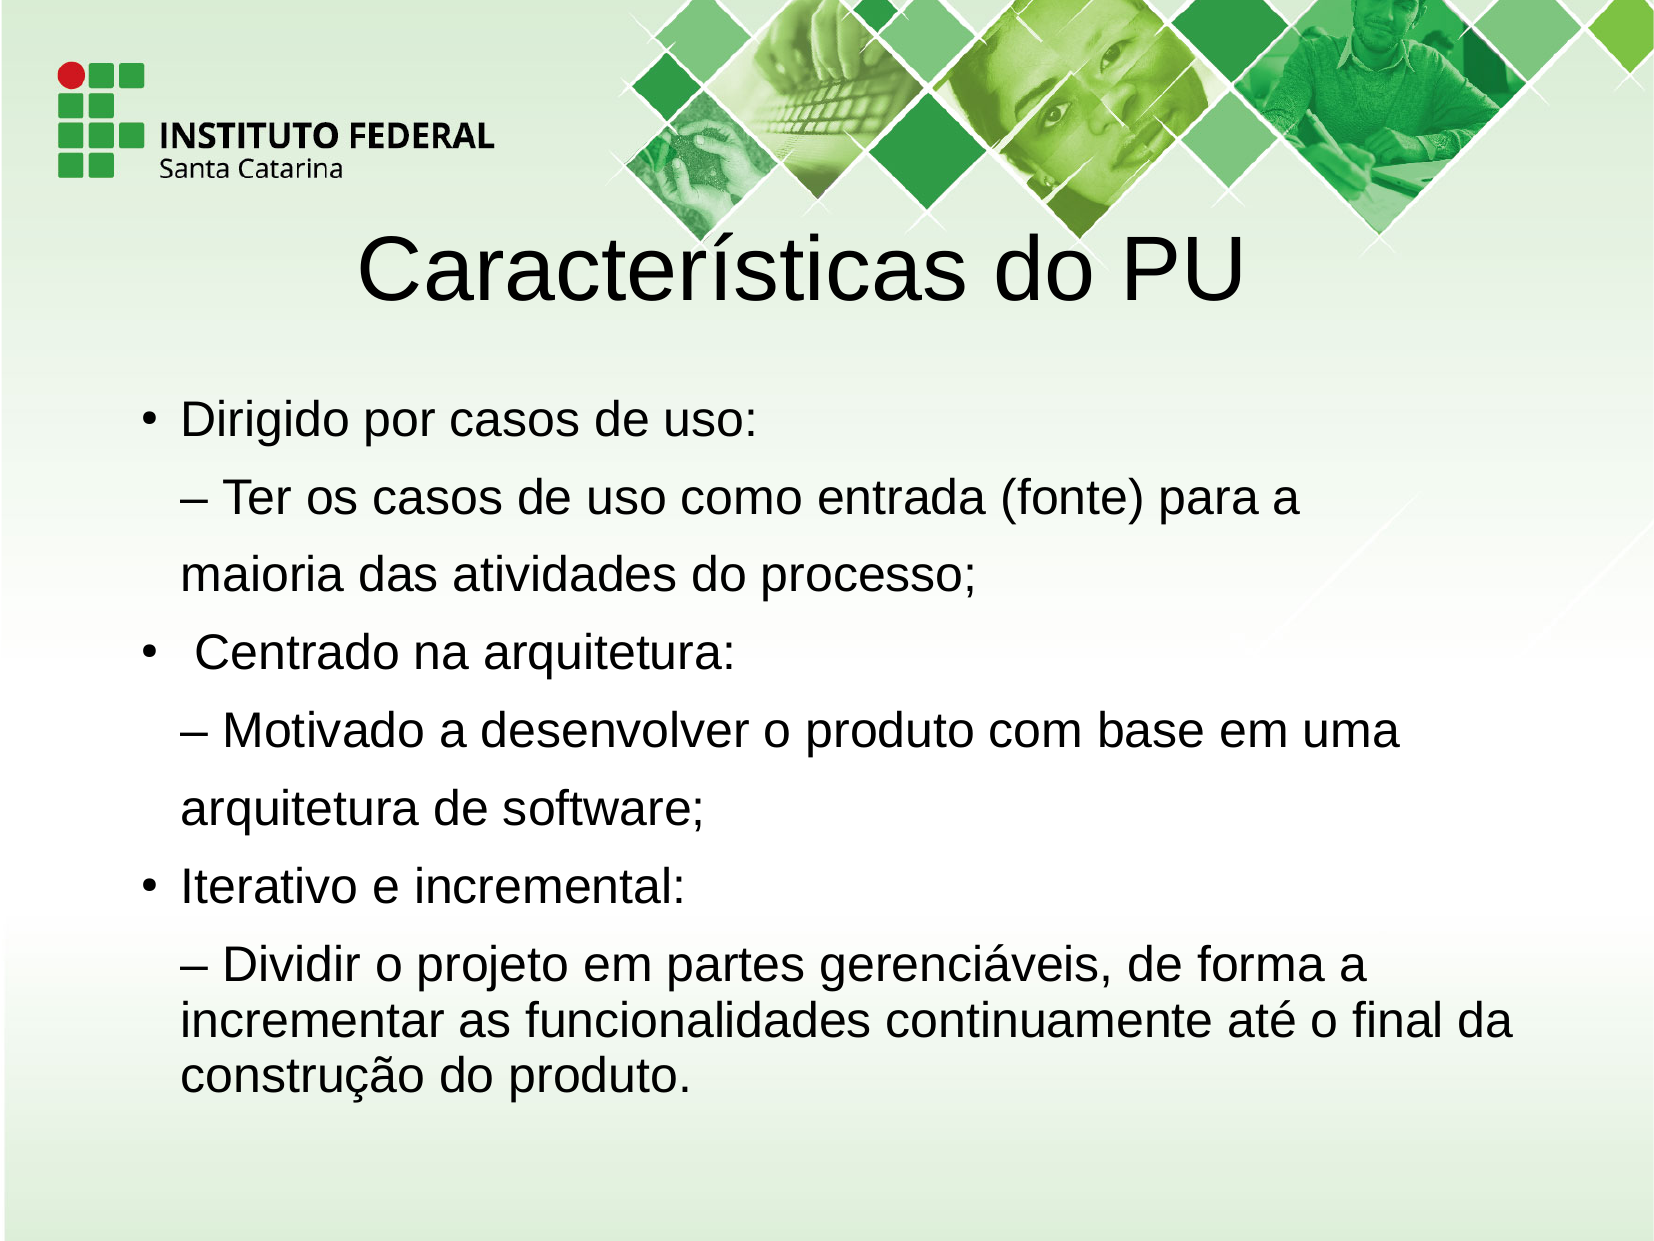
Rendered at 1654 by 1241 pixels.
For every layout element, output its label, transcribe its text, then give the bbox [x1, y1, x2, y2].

title Características do PU [59, 165, 1548, 373]
picture [1, 0, 1654, 1241]
list Dirigido por casos de uso: – Ter os casos de uso como entrada (fonte) para a maioria das atividades do processo; Centrado na arquitetura: – Motivado a desenvolver o produto com base em uma arquitetura de software; Iterativo e incremental: – Dividir o projeto em partes gerenciáveis, de forma a incrementar as funcionalidades continuamente até o final da construção do produto. [127, 390, 1583, 1111]
